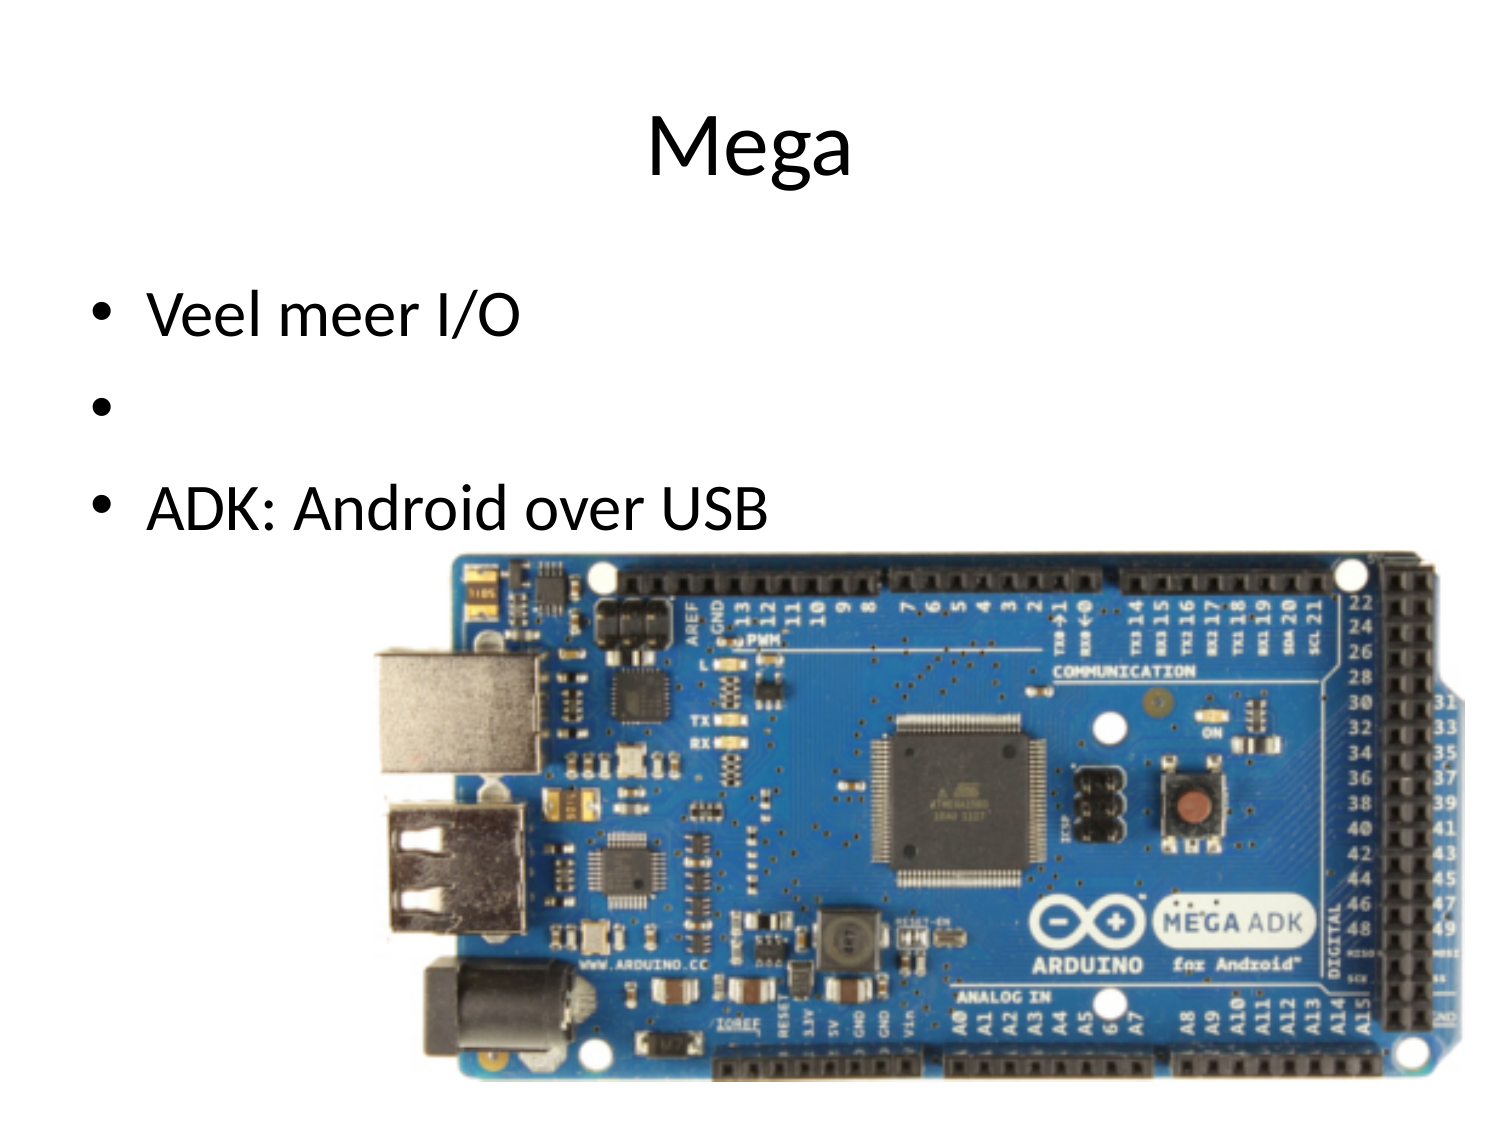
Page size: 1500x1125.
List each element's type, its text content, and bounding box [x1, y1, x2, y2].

title Mega [75, 45, 1426, 233]
picture [373, 550, 1465, 1082]
list Veel meer I/O ADK: Android over USB [75, 262, 1426, 1005]
